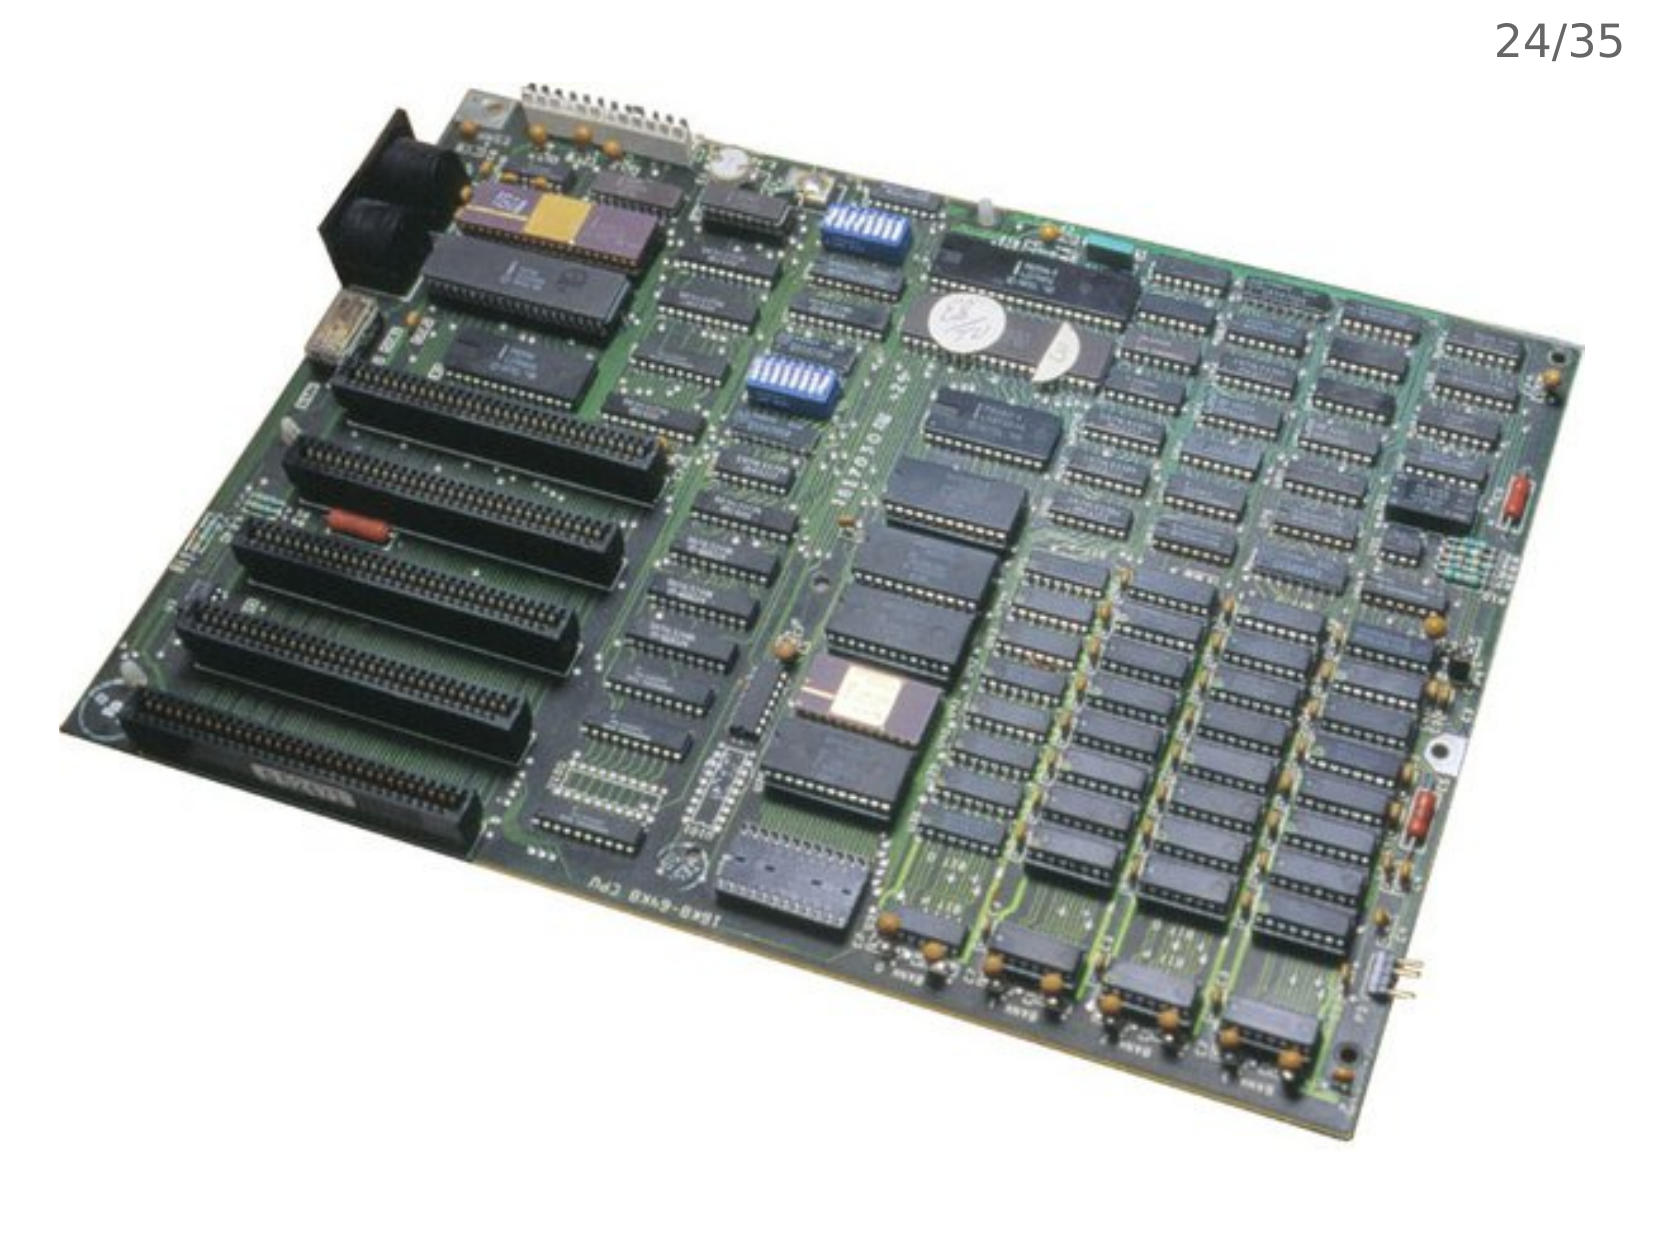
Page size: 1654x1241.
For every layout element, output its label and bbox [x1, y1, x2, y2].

picture [59, 82, 1585, 1152]
